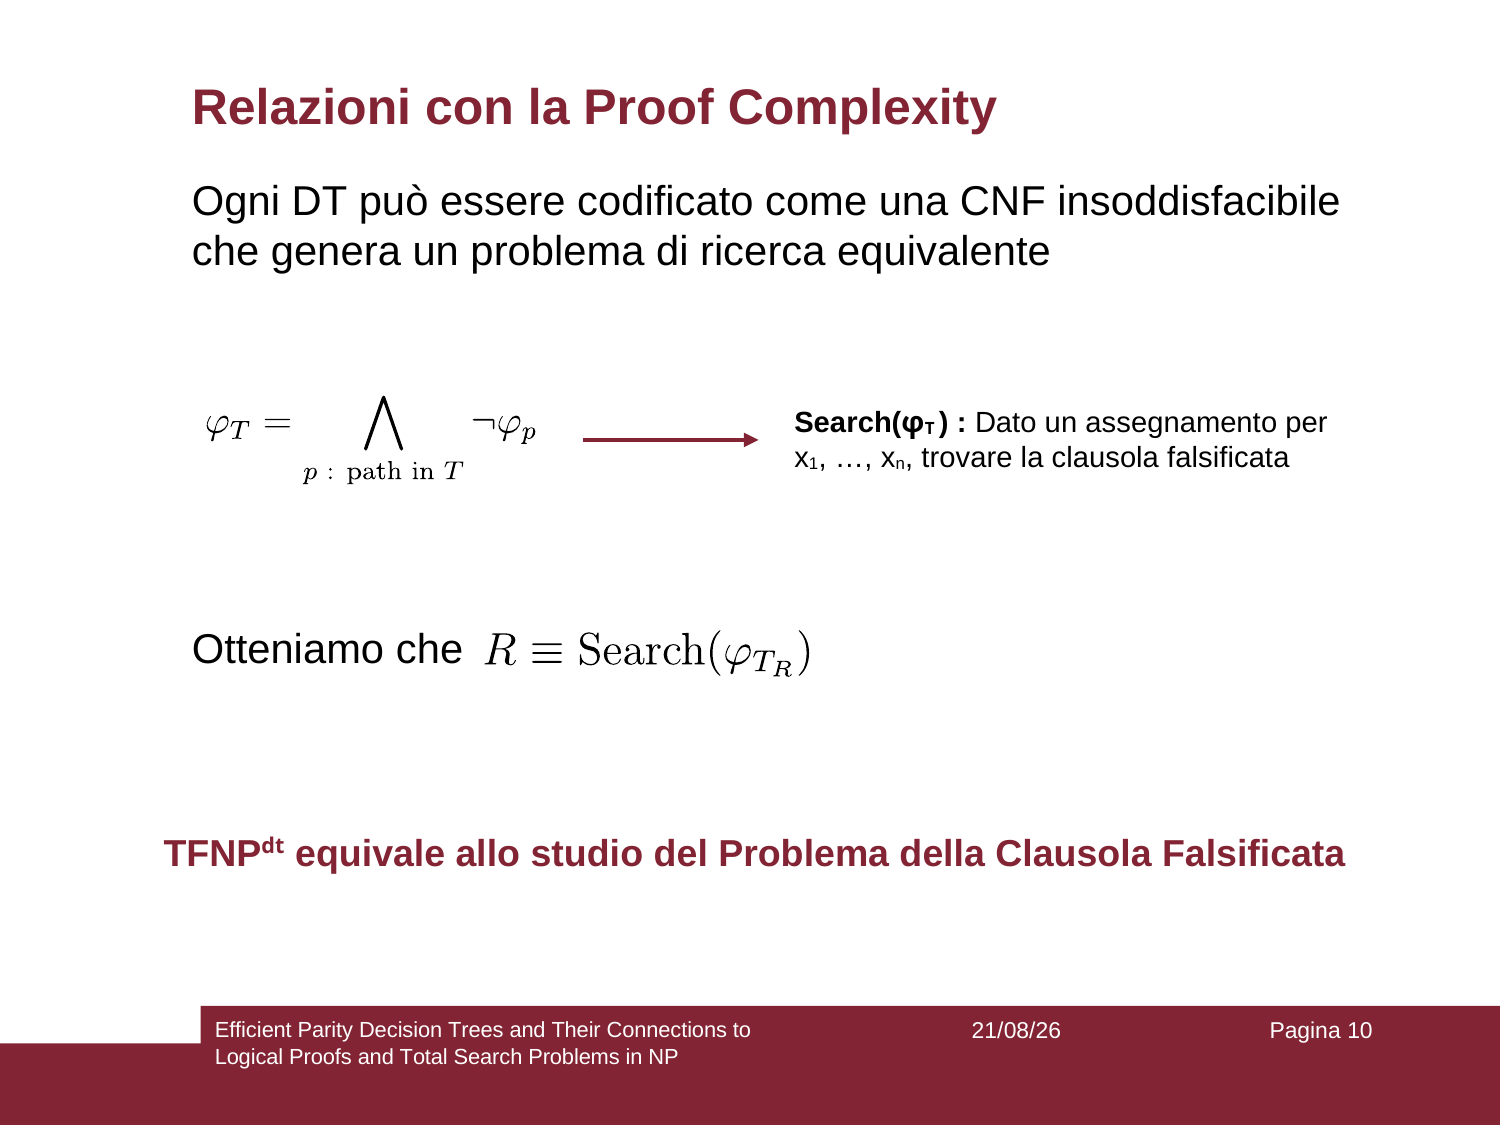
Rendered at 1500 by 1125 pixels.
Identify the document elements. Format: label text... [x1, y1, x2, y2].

text_box Search(φT ) : Dato un assegnamento per x1, …, xn, trovare la clausola falsificata [779, 395, 1388, 516]
text_box TFNPdt equivale allo studio del Problema della Clausola Falsificata [147, 821, 1363, 882]
text_box Efficient Parity Decision Trees and Their Connections to Logical Proofs and Total Search Problems in NP [200, 1008, 768, 1084]
text_box Relazioni con la Proof Complexity [177, 66, 1394, 151]
text_box Ogni DT può essere codificato come una CNF insoddisfacibile che genera un problema di ricerca equivalente Otteniamo che [177, 165, 1392, 680]
picture [206, 395, 536, 485]
text_box Pagina <number> [1173, 1008, 1388, 1084]
text_box 24/10/24 [860, 1008, 1173, 1084]
picture [484, 630, 810, 677]
